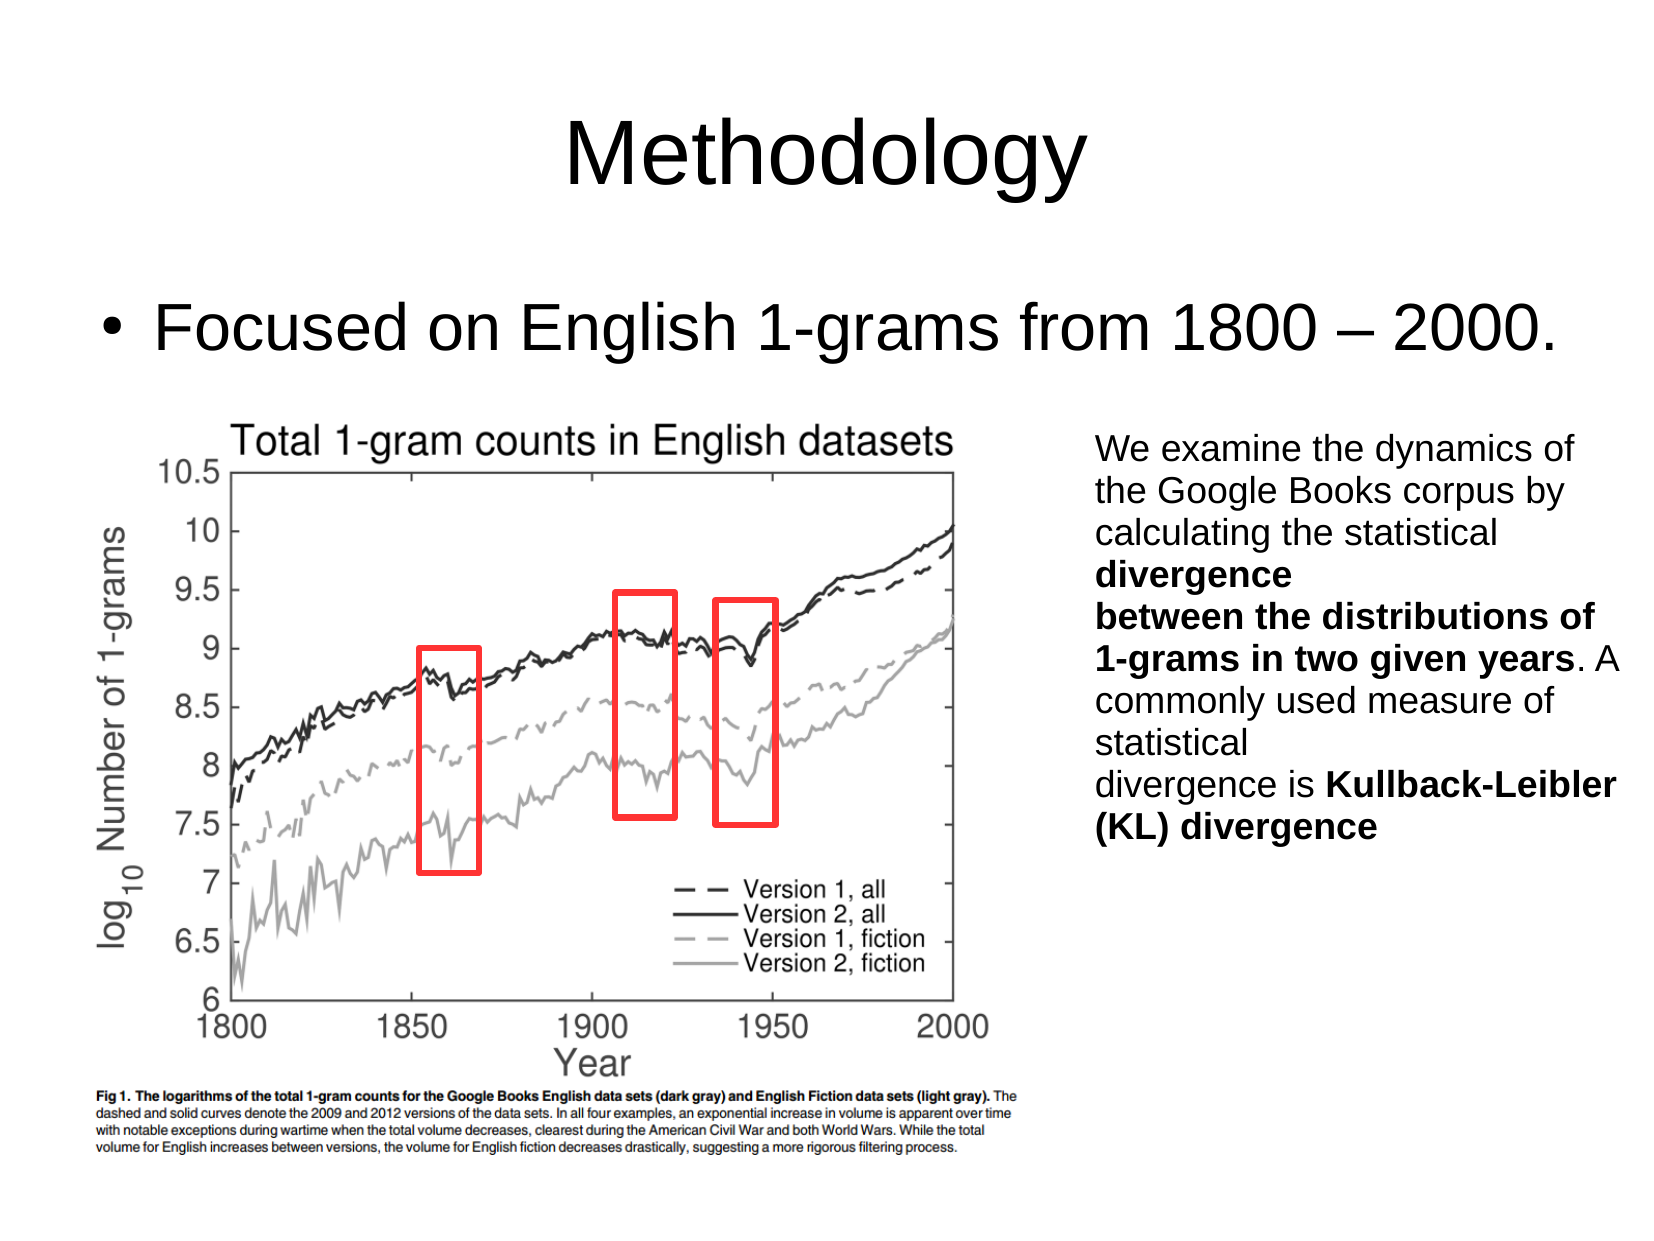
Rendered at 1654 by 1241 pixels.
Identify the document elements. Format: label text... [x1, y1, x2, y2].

title Methodology [82, 49, 1571, 257]
list Focused on English 1-grams from 1800 – 2000. [82, 290, 1571, 1010]
picture [70, 404, 1033, 1156]
text_box We examine the dynamics of the Google Books corpus by calculating the statistical divergence between the distributions of 1-grams in two given years. A commonly used measure of statistical divergence is Kullback-Leibler (KL) divergence [1080, 420, 1636, 939]
